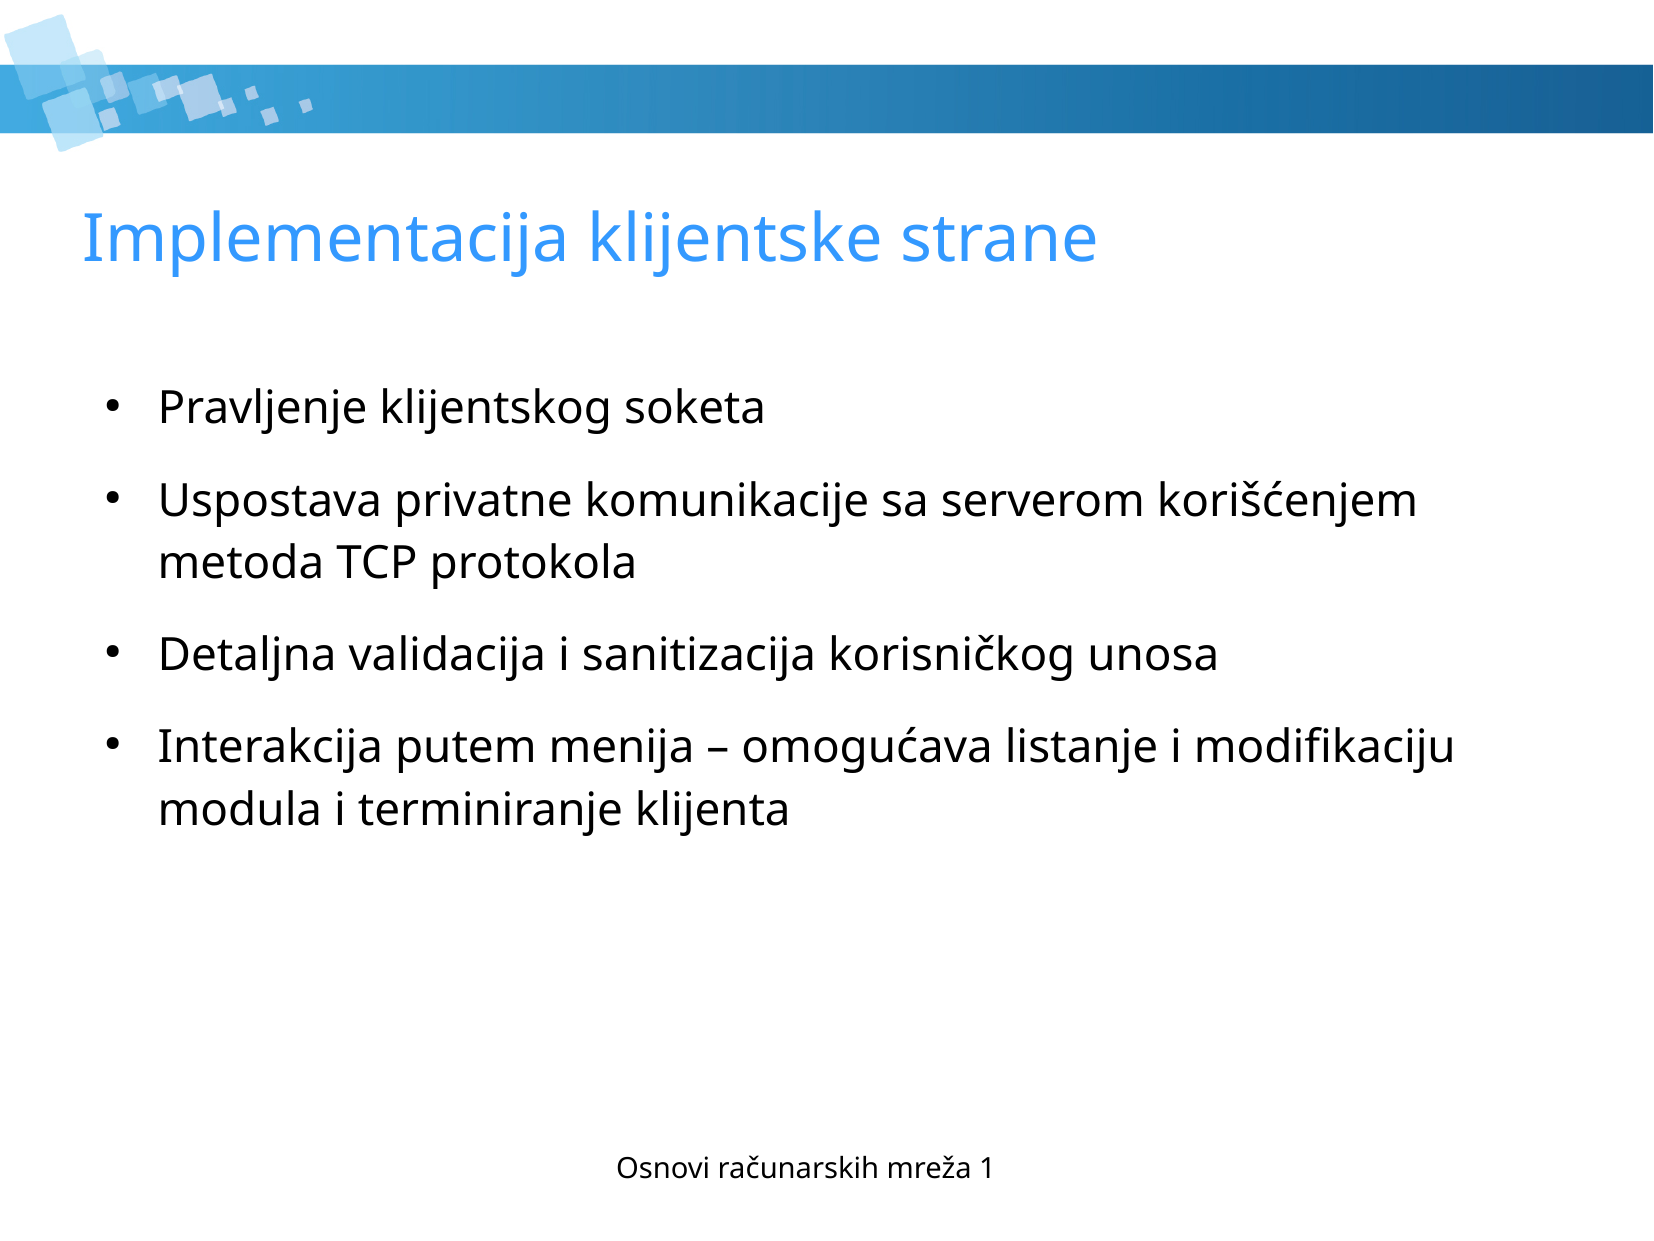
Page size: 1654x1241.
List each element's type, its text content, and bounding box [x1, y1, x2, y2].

title Implementacija klijentske strane [82, 132, 1571, 340]
picture [0, 0, 1653, 1238]
list Pravljenje klijentskog soketa Uspostava privatne komunikacije sa serverom korišćenjem metoda TCP protokola Detaljna validacija i sanitizacija korisničkog unosa Interakcija putem menija – omogućava listanje i modifikaciju modula i terminiranje klijenta [86, 375, 1576, 1095]
